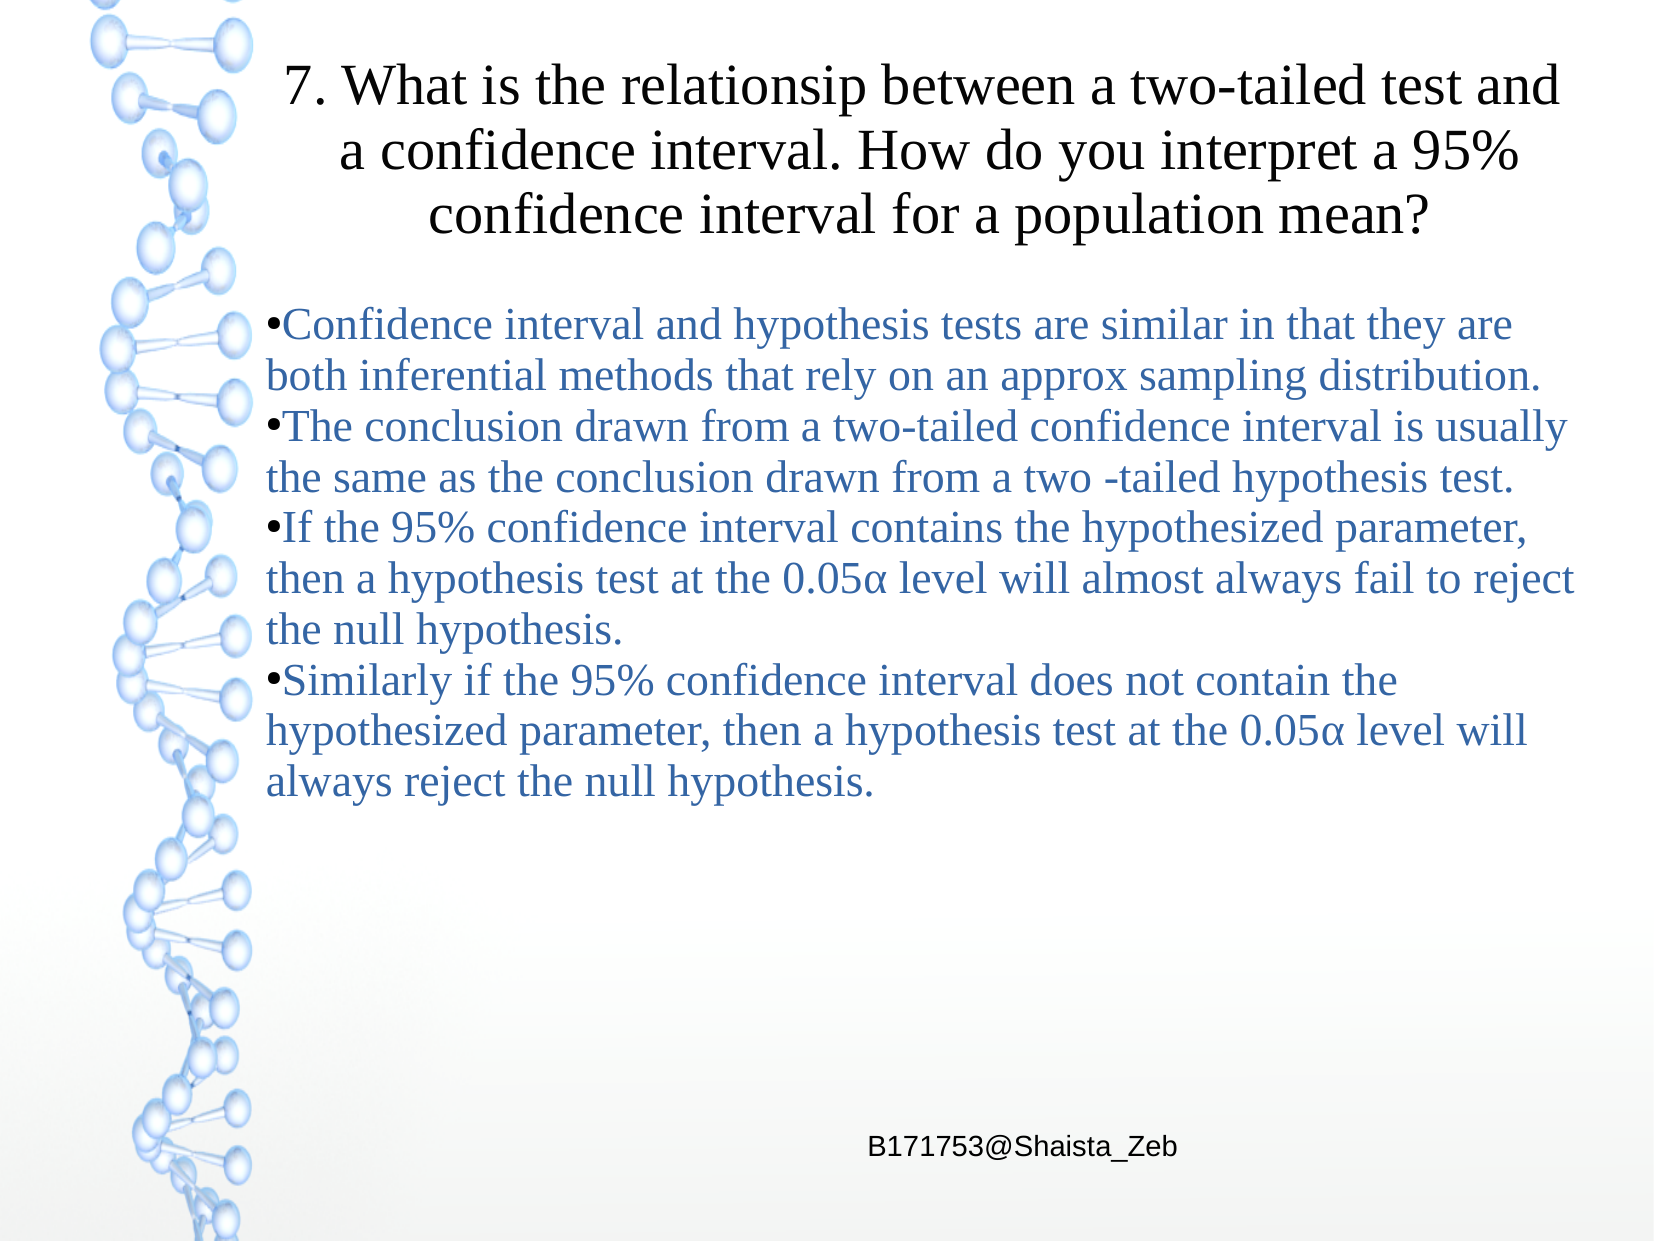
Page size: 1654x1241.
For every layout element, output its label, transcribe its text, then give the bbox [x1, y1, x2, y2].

title 7. What is the relationsip between a two-tailed test and a confidence interval. How do you interpret a 95% confidence interval for a population mean? [265, 47, 1595, 252]
picture [0, 0, 1654, 1241]
subtitle Confidence interval and hypothesis tests are similar in that they are both inferential methods that rely on an approx sampling distribution. The conclusion drawn from a two-tailed confidence interval is usually the same as the conclusion drawn from a two -tailed hypothesis test. If the 95% confidence interval contains the hypothesized parameter, then a hypothesis test at the 0.05α level will almost always fail to reject the null hypothesis. Similarly if the 95% confidence interval does not contain the hypothesized parameter, then a hypothesis test at the 0.05α level will always reject the null hypothesis. [265, 299, 1595, 1019]
